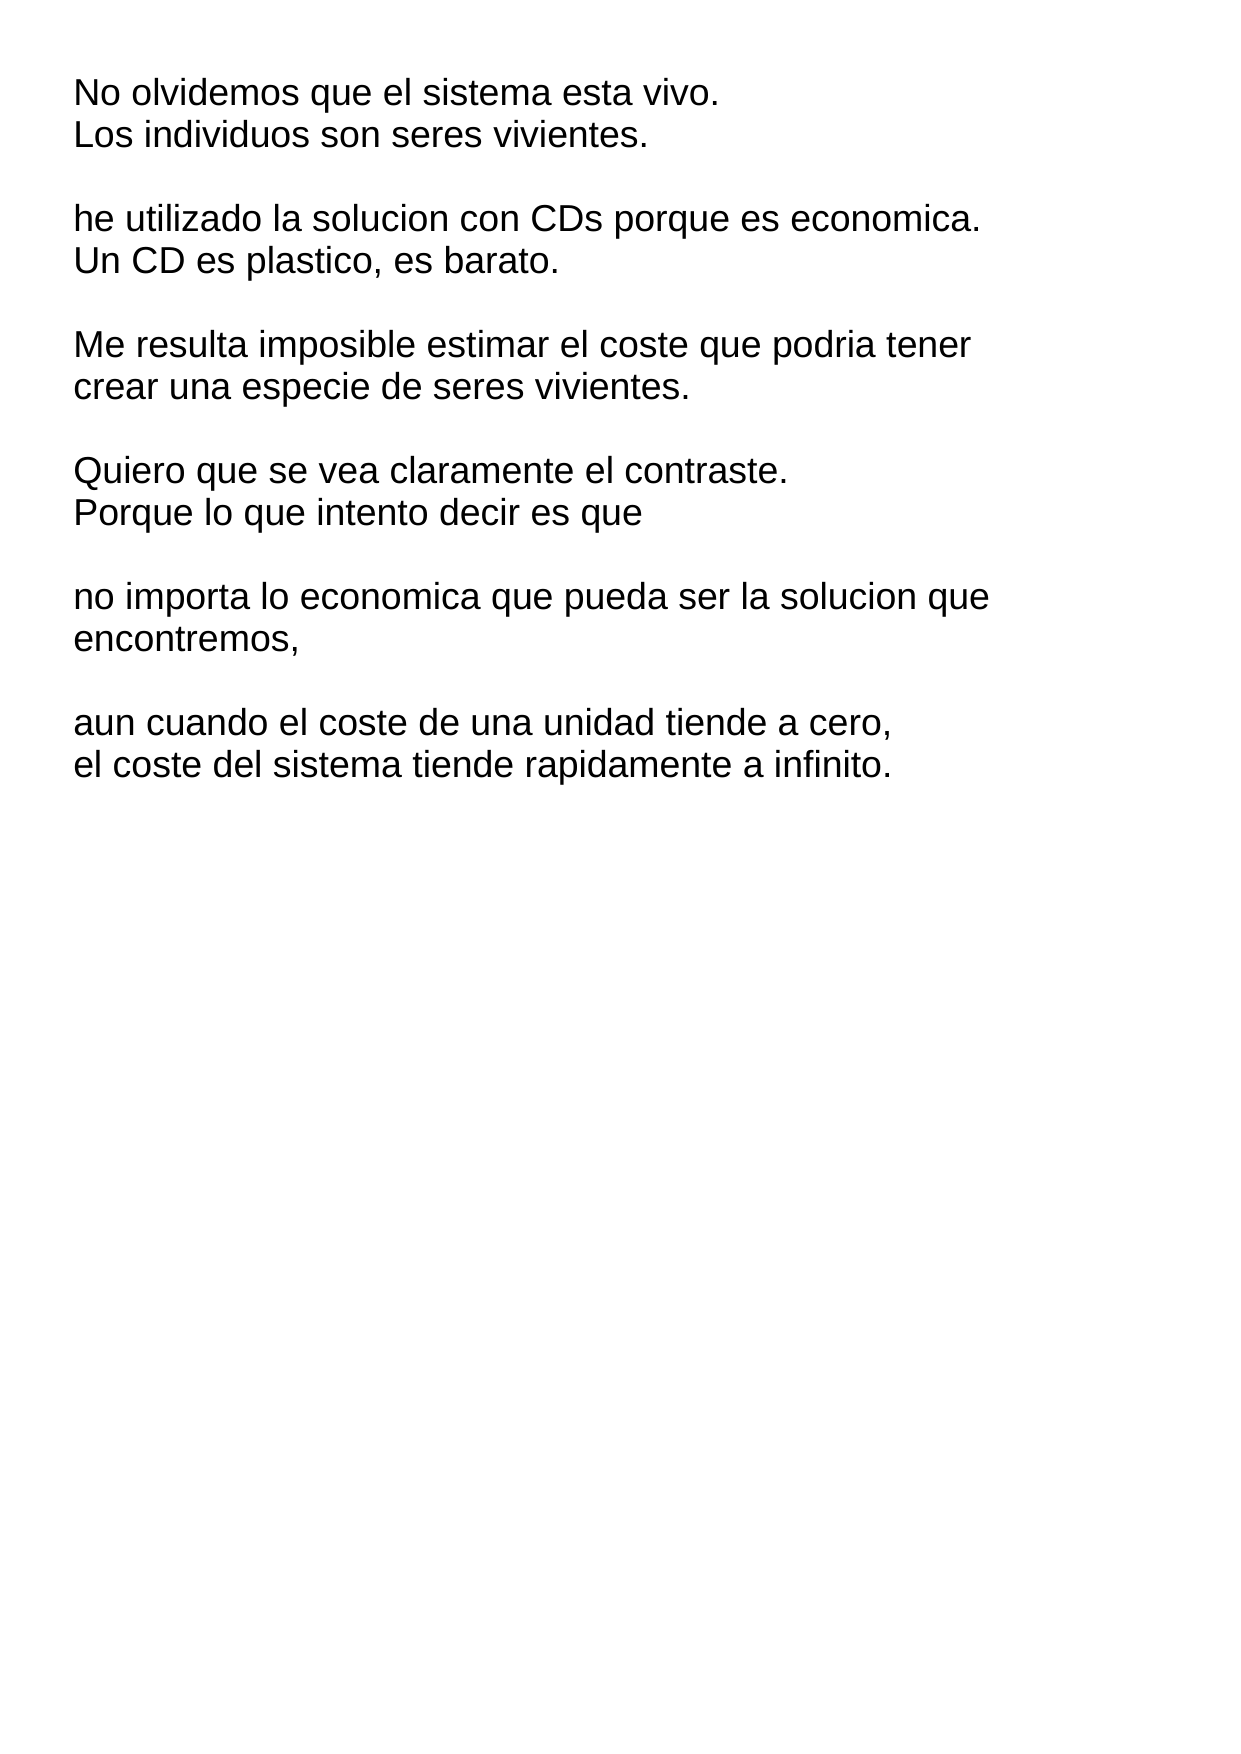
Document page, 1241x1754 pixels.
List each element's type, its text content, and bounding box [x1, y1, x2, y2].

text_box No olvidemos que el sistema esta vivo. Los individuos son seres vivientes. he utilizado la solucion con CDs porque es economica. Un CD es plastico, es barato. Me resulta imposible estimar el coste que podria tener crear una especie de seres vivientes. Quiero que se vea claramente el contraste. Porque lo que intento decir es que no importa lo economica que pueda ser la solucion que encontremos, aun cuando el coste de una unidad tiende a cero, el coste del sistema tiende rapidamente a infinito. [58, 64, 1182, 793]
